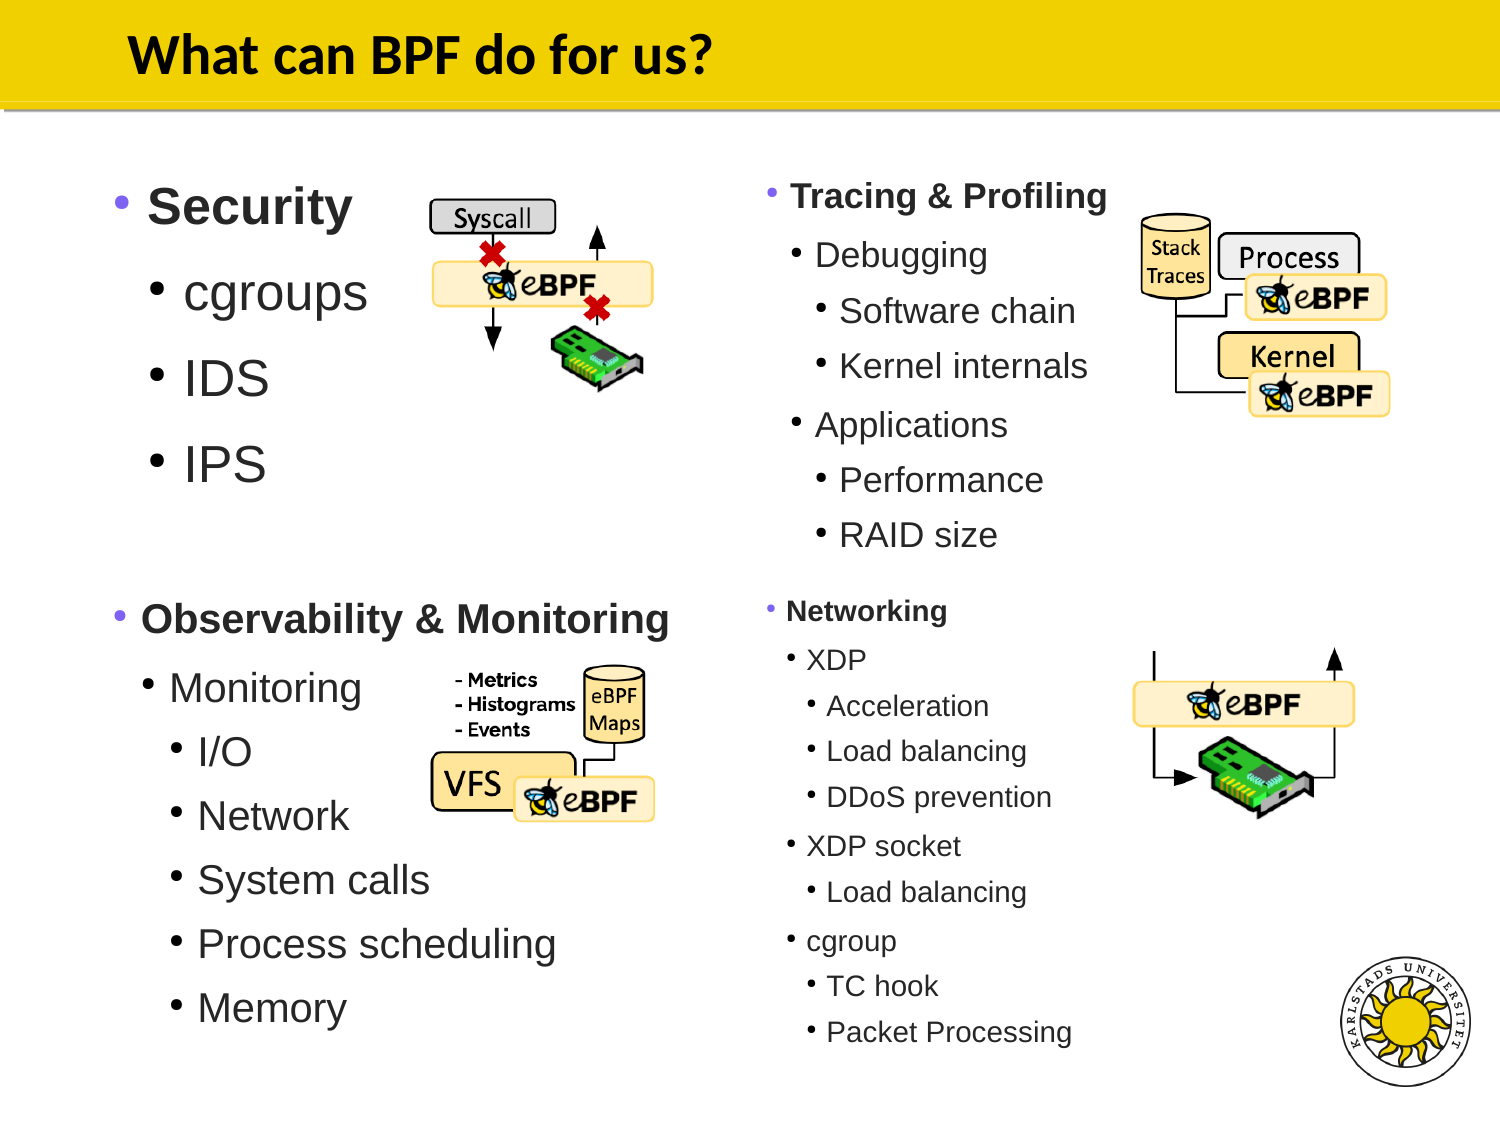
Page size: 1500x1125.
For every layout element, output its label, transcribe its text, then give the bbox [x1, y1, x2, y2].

title What can BPF do for us? [112, 0, 1388, 102]
list Observability & Monitoring Monitoring I/O Network System calls Process scheduling Memory [112, 591, 735, 1036]
list Security cgroups IDS IPS [112, 172, 735, 556]
picture [428, 659, 661, 836]
picture [1135, 209, 1396, 420]
list Networking XDP Acceleration Load balancing DDoS prevention XDP socket Load balancing cgroup TC hook Packet Processing [765, 591, 1388, 1051]
picture [1340, 948, 1471, 1095]
picture [427, 194, 657, 394]
picture [1125, 641, 1362, 826]
list Tracing & Profiling Debugging Software chain Kernel internals Applications Performance RAID size [765, 172, 1388, 556]
